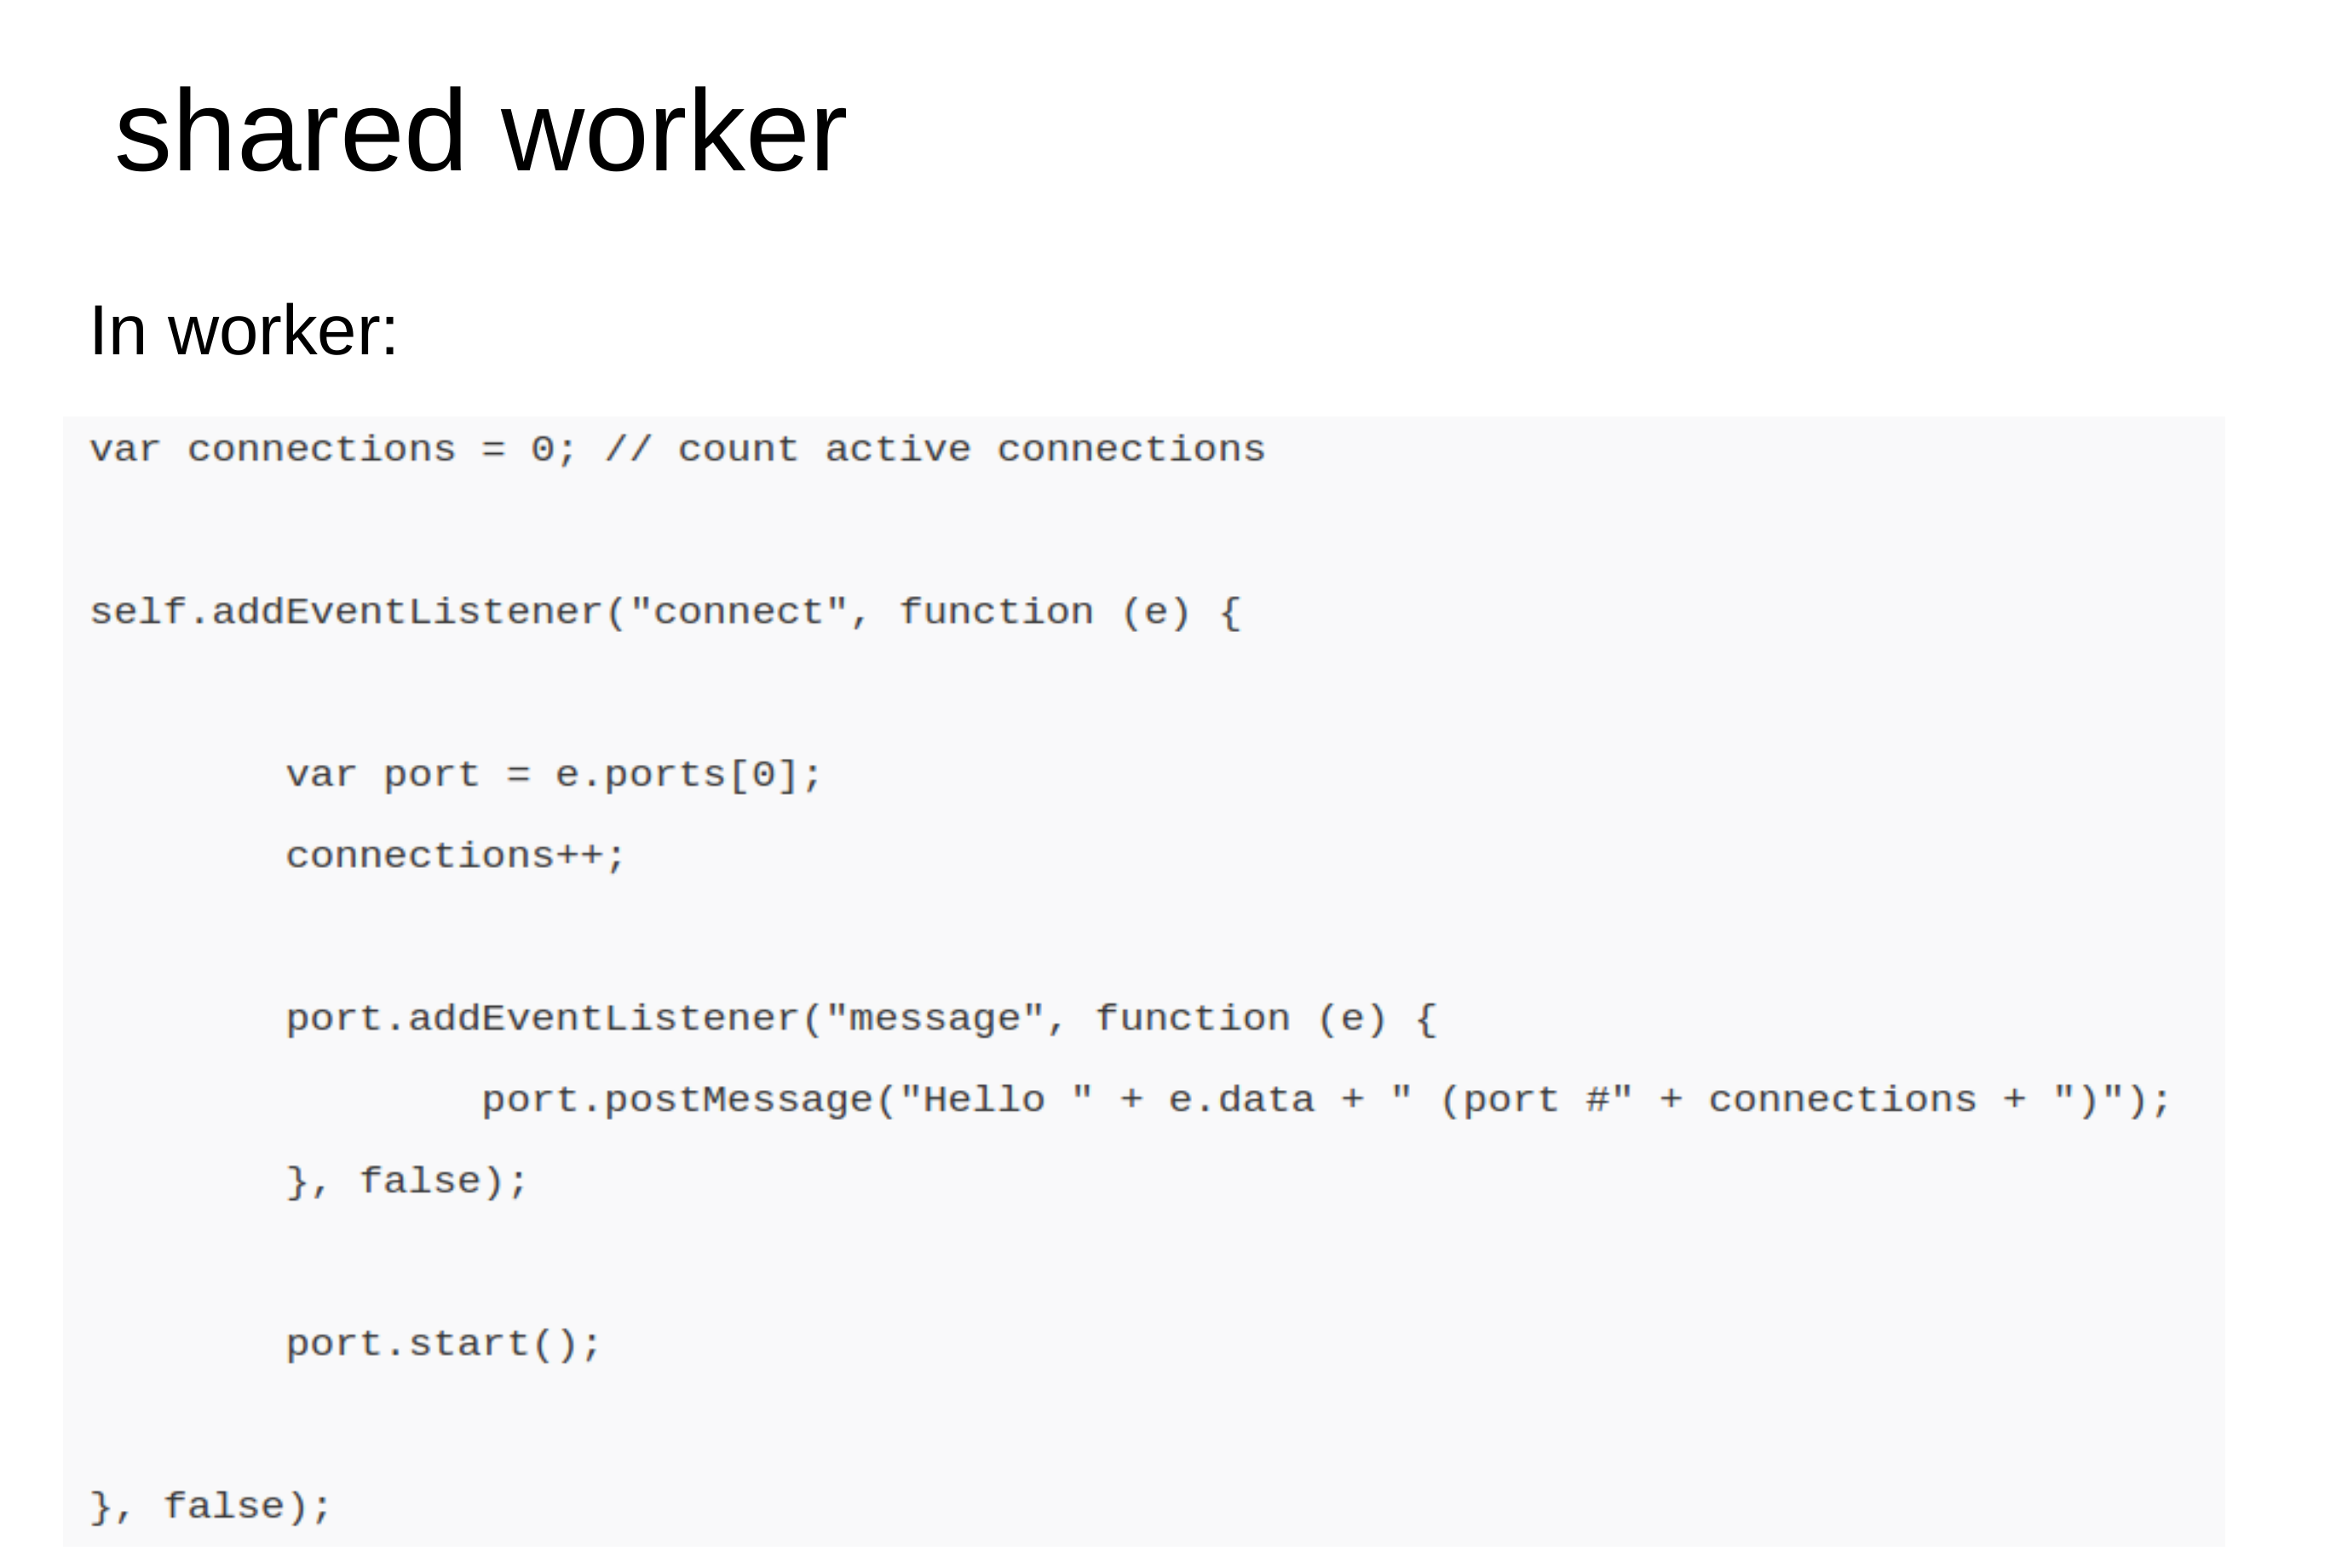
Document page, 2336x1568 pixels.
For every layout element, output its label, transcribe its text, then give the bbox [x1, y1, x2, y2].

text_box In worker: [76, 284, 636, 421]
title shared worker [0, 0, 964, 324]
picture [63, 416, 2225, 1547]
